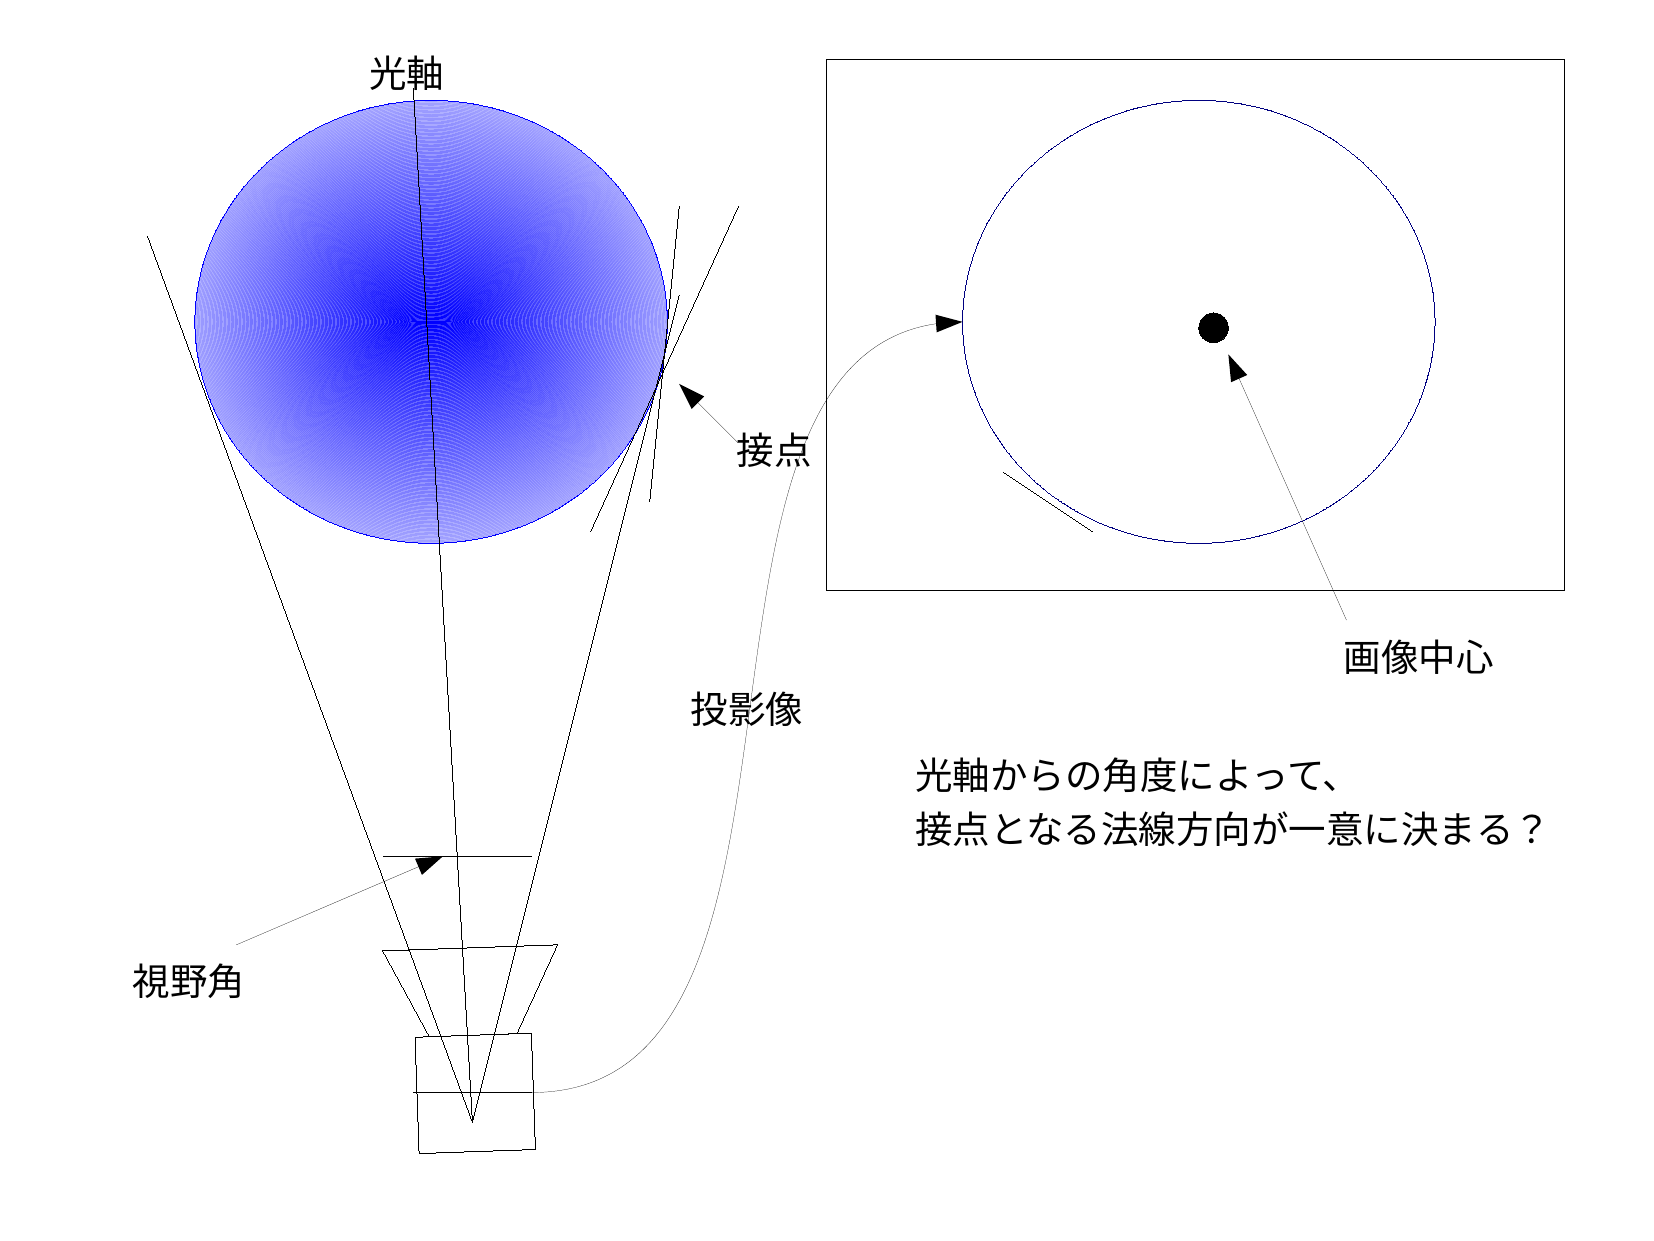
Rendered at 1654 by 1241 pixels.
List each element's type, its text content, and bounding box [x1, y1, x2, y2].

text_box 接点 [722, 413, 826, 466]
text_box [1198, 312, 1229, 343]
text_box 視野角 [118, 944, 261, 998]
text_box 光軸からの角度によって、 接点となる法線方向が一意に決まる？ [900, 738, 1568, 829]
text_box [194, 100, 668, 544]
text_box 画像中心 [1328, 620, 1509, 673]
text_box 光軸 [354, 36, 459, 89]
